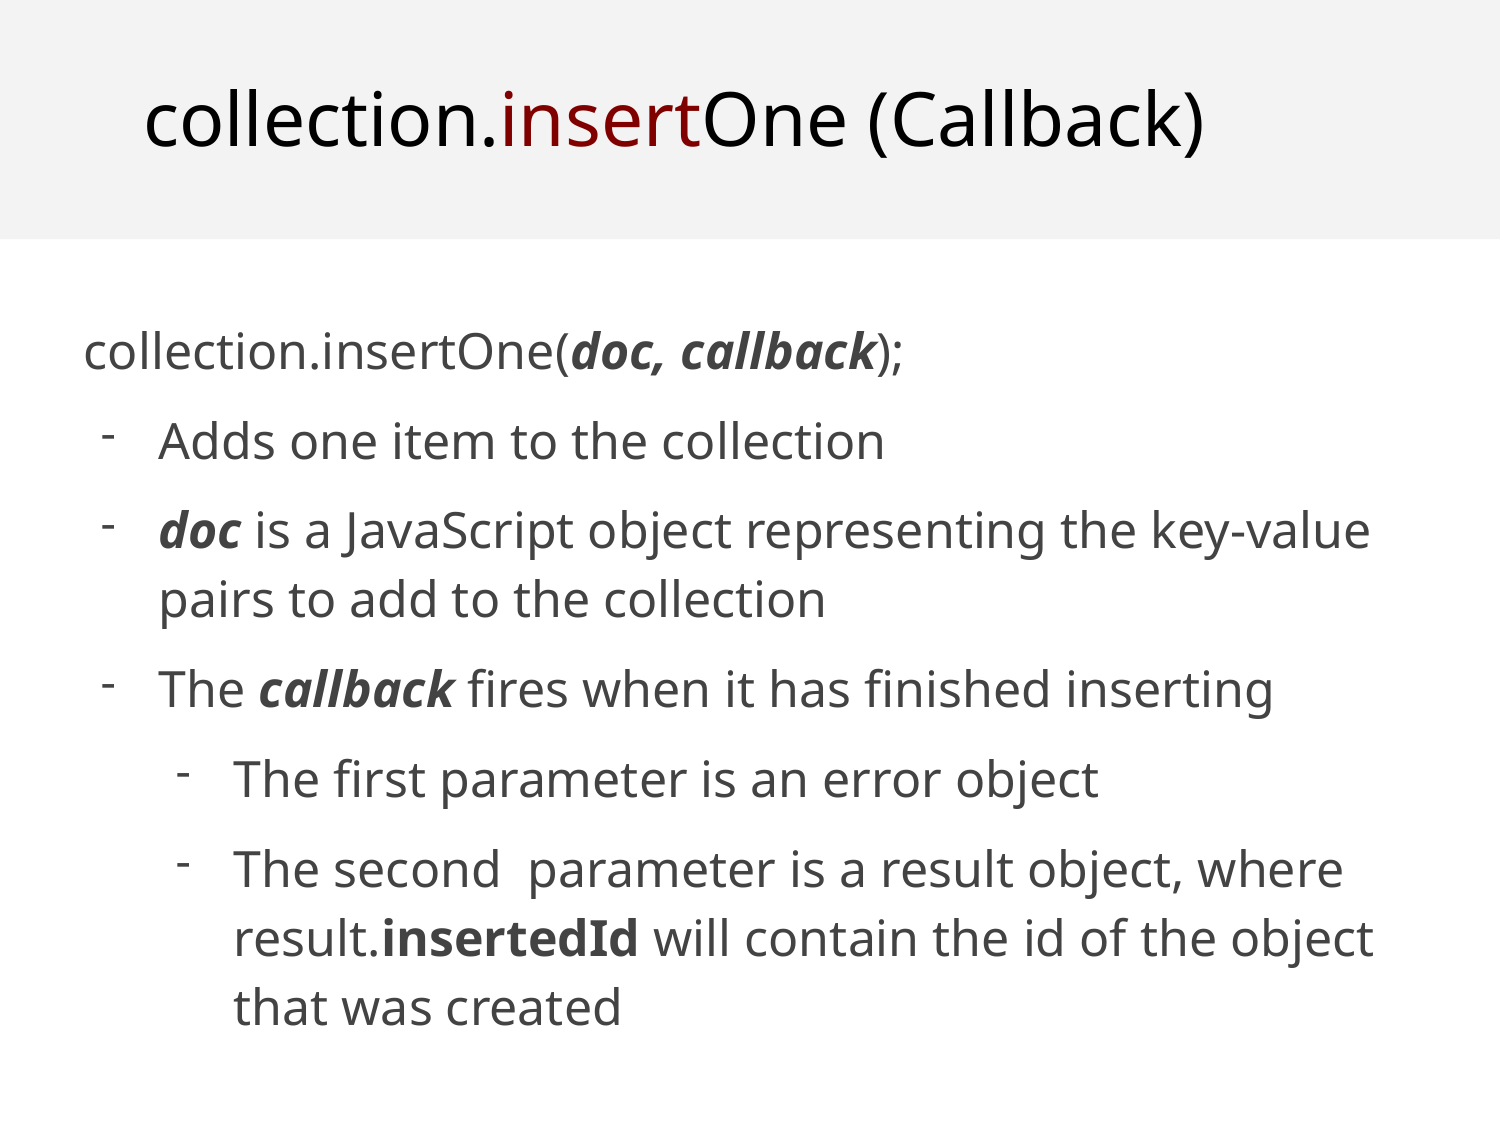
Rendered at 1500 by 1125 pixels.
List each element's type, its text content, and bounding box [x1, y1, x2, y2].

title collection.insertOne (Callback) [128, 56, 1372, 183]
list collection.insertOne(doc, callback); Adds one item to the collection doc is a JavaScript object representing the key-value pairs to add to the collection The callback fires when it has finished inserting The first parameter is an error object The second parameter is a result object, where result.insertedId will contain the id of the object that was created [68, 295, 1418, 884]
